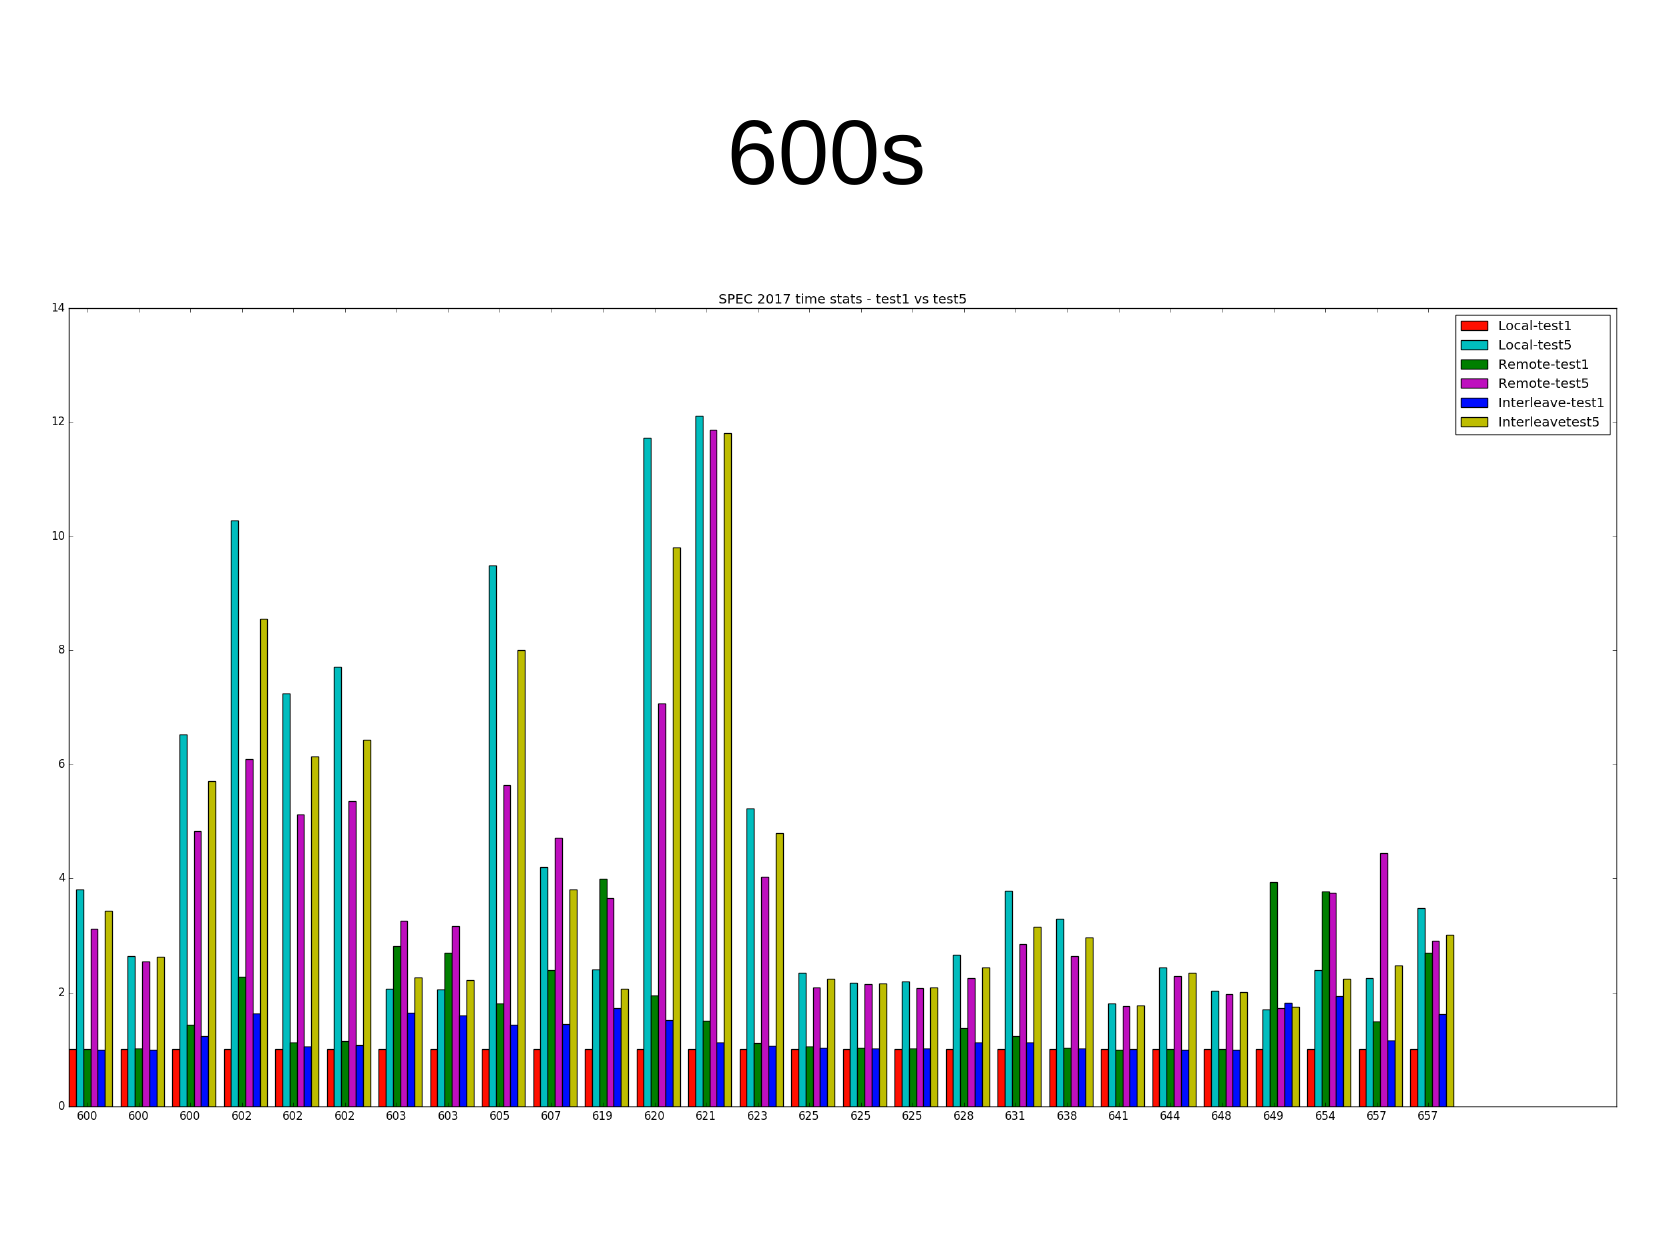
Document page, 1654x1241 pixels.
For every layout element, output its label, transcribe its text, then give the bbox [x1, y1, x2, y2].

title 600s [82, 49, 1571, 208]
picture [0, 208, 1654, 1206]
